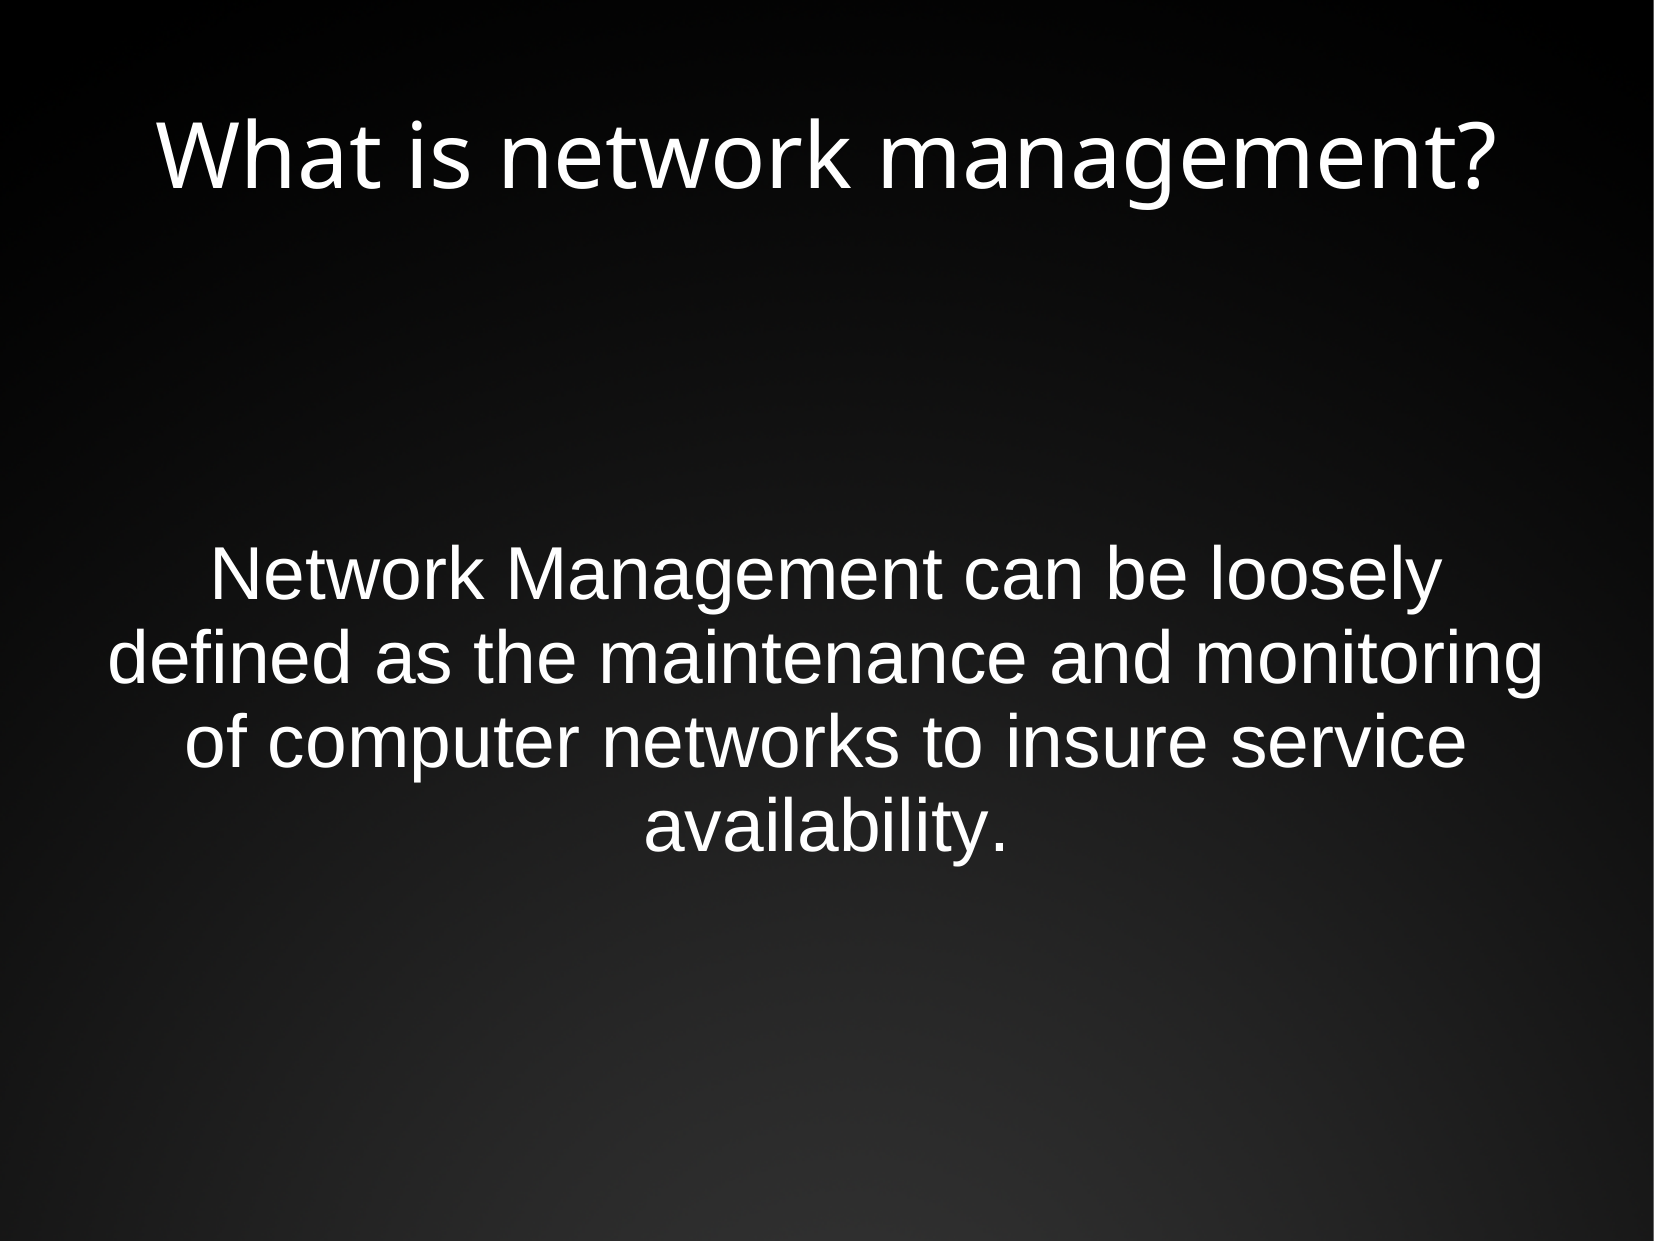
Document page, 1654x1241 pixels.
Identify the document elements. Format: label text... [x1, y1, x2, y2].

picture [0, 0, 1654, 1241]
subtitle Network Management can be loosely defined as the maintenance and monitoring of computer networks to insure service availability. [82, 290, 1571, 1109]
title What is network management? [82, 49, 1571, 257]
